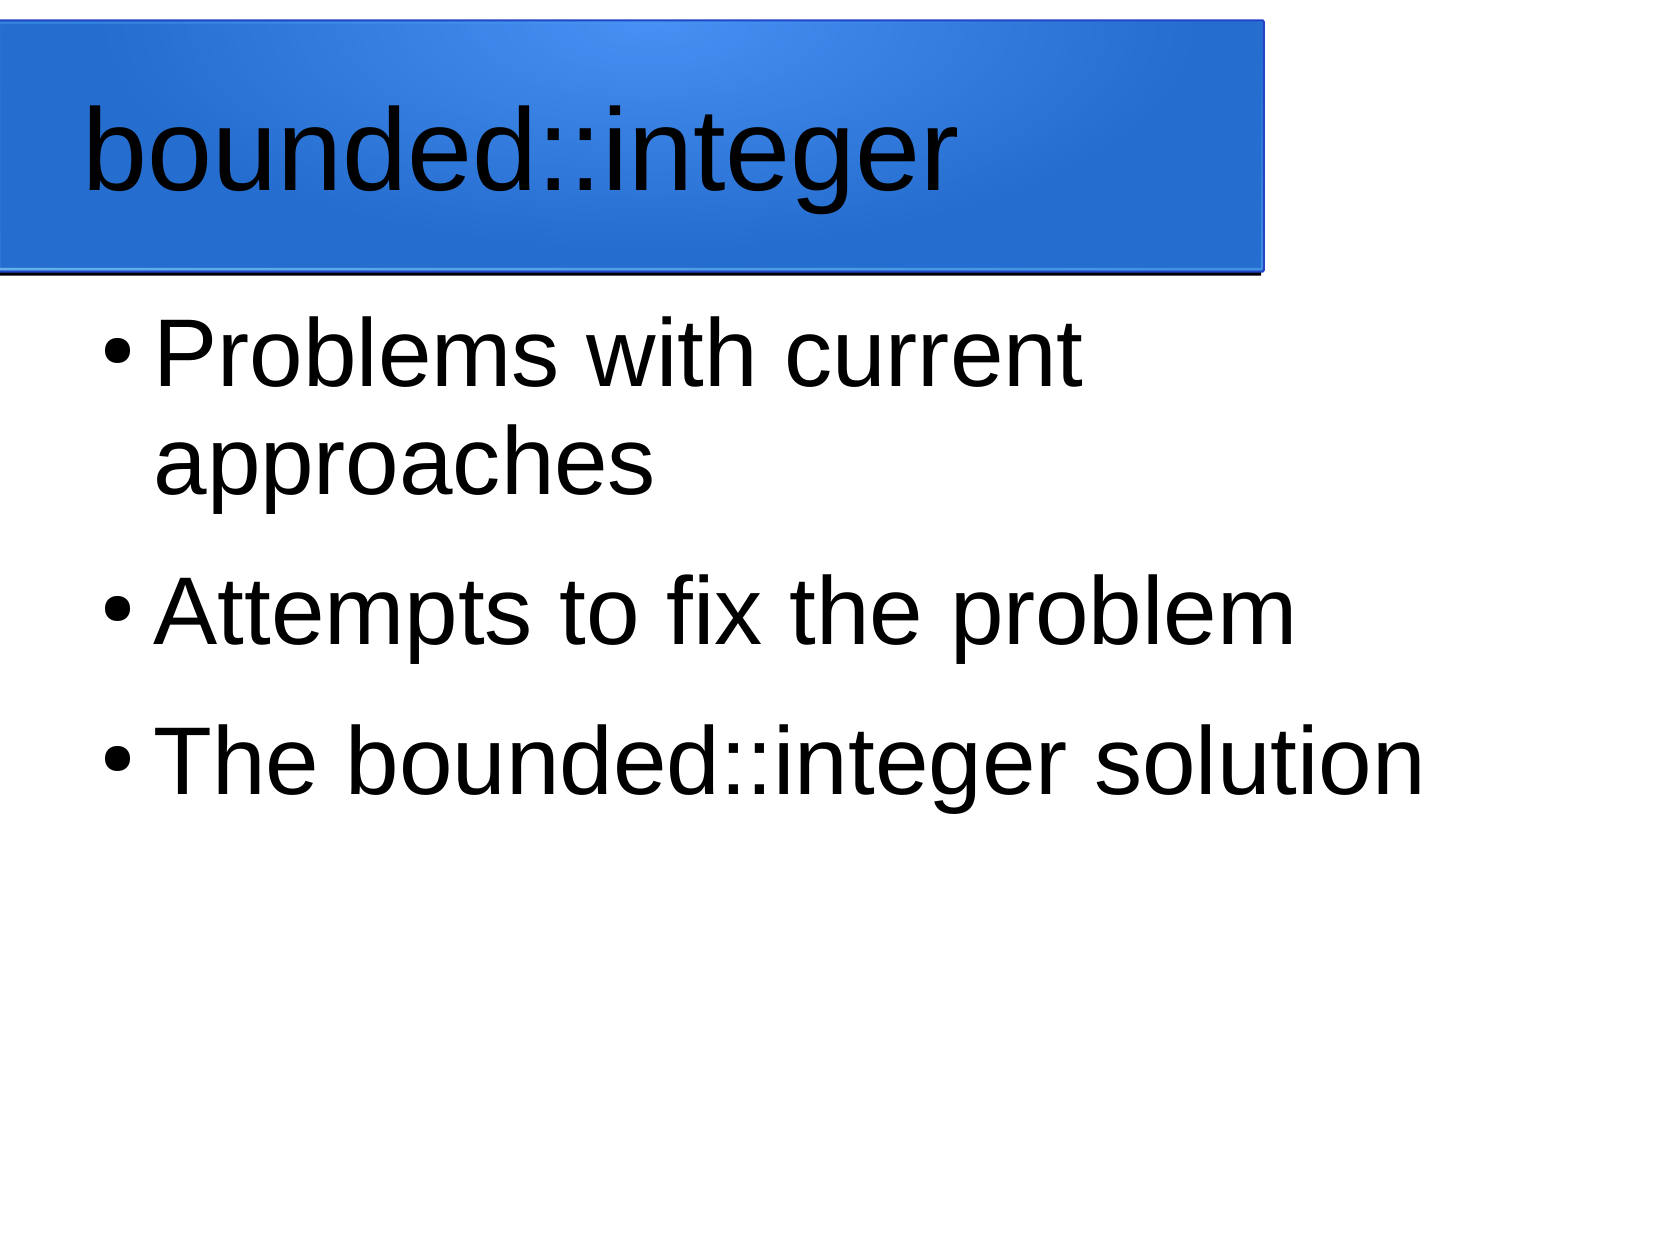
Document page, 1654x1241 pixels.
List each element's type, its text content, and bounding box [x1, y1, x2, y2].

list Problems with current approaches Attempts to fix the problem The bounded::integer solution [82, 299, 1571, 1019]
title bounded::integer [82, 47, 1235, 252]
